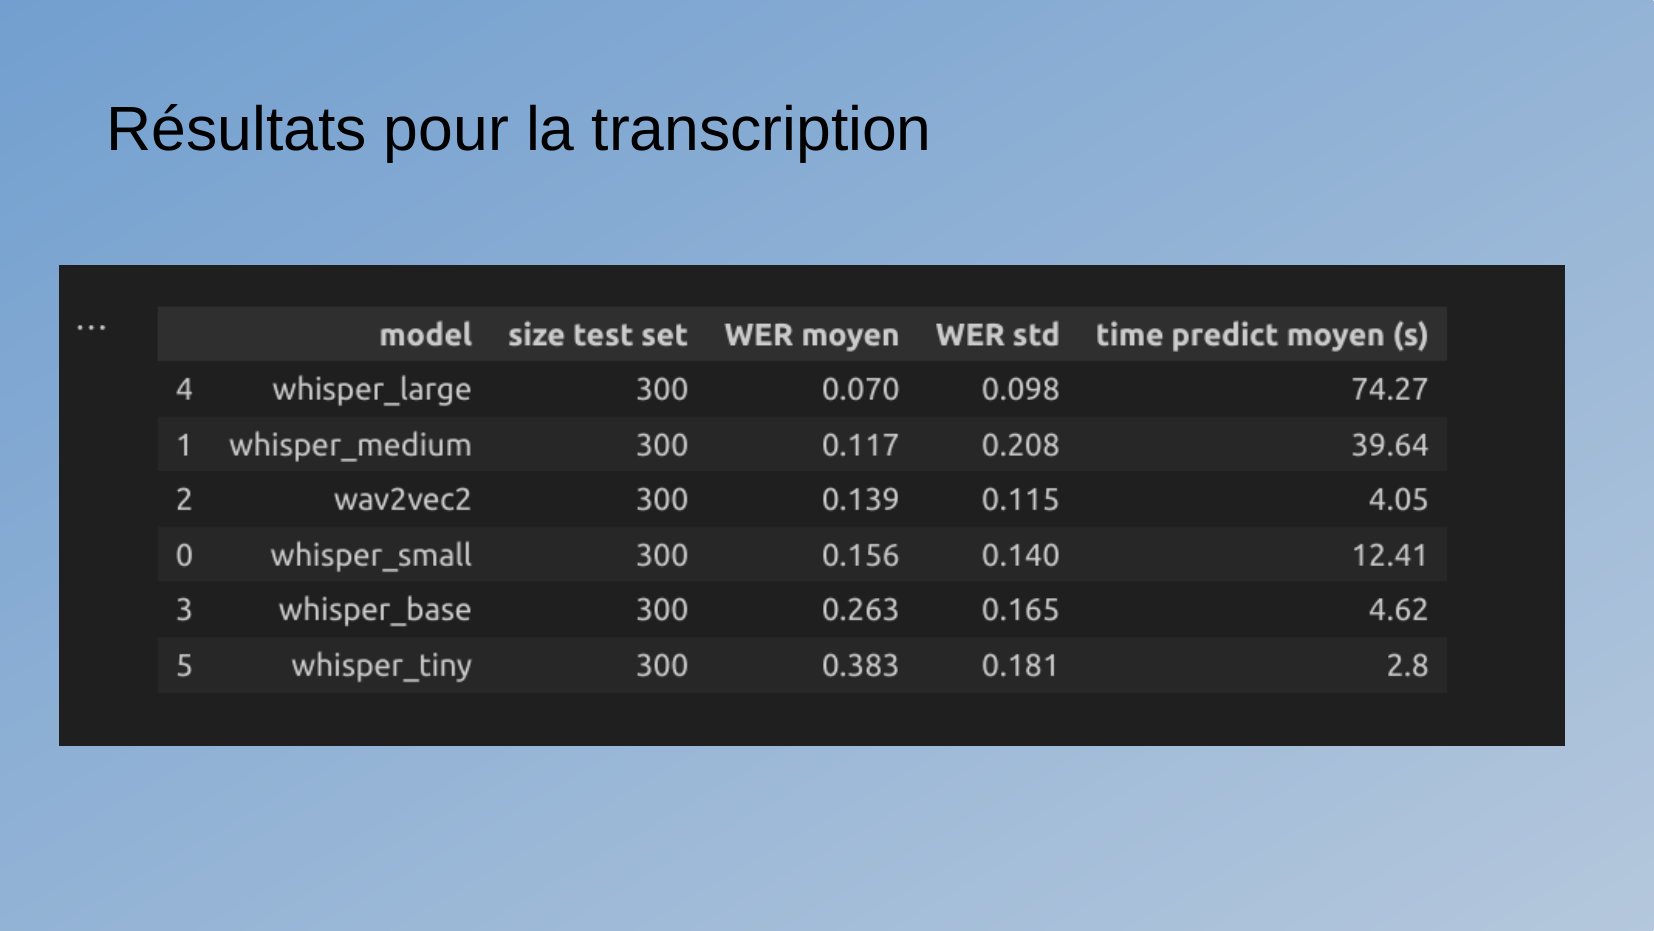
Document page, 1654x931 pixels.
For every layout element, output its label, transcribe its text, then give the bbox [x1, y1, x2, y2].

picture [59, 265, 1565, 746]
title Résultats pour la transcription [106, 51, 1595, 207]
